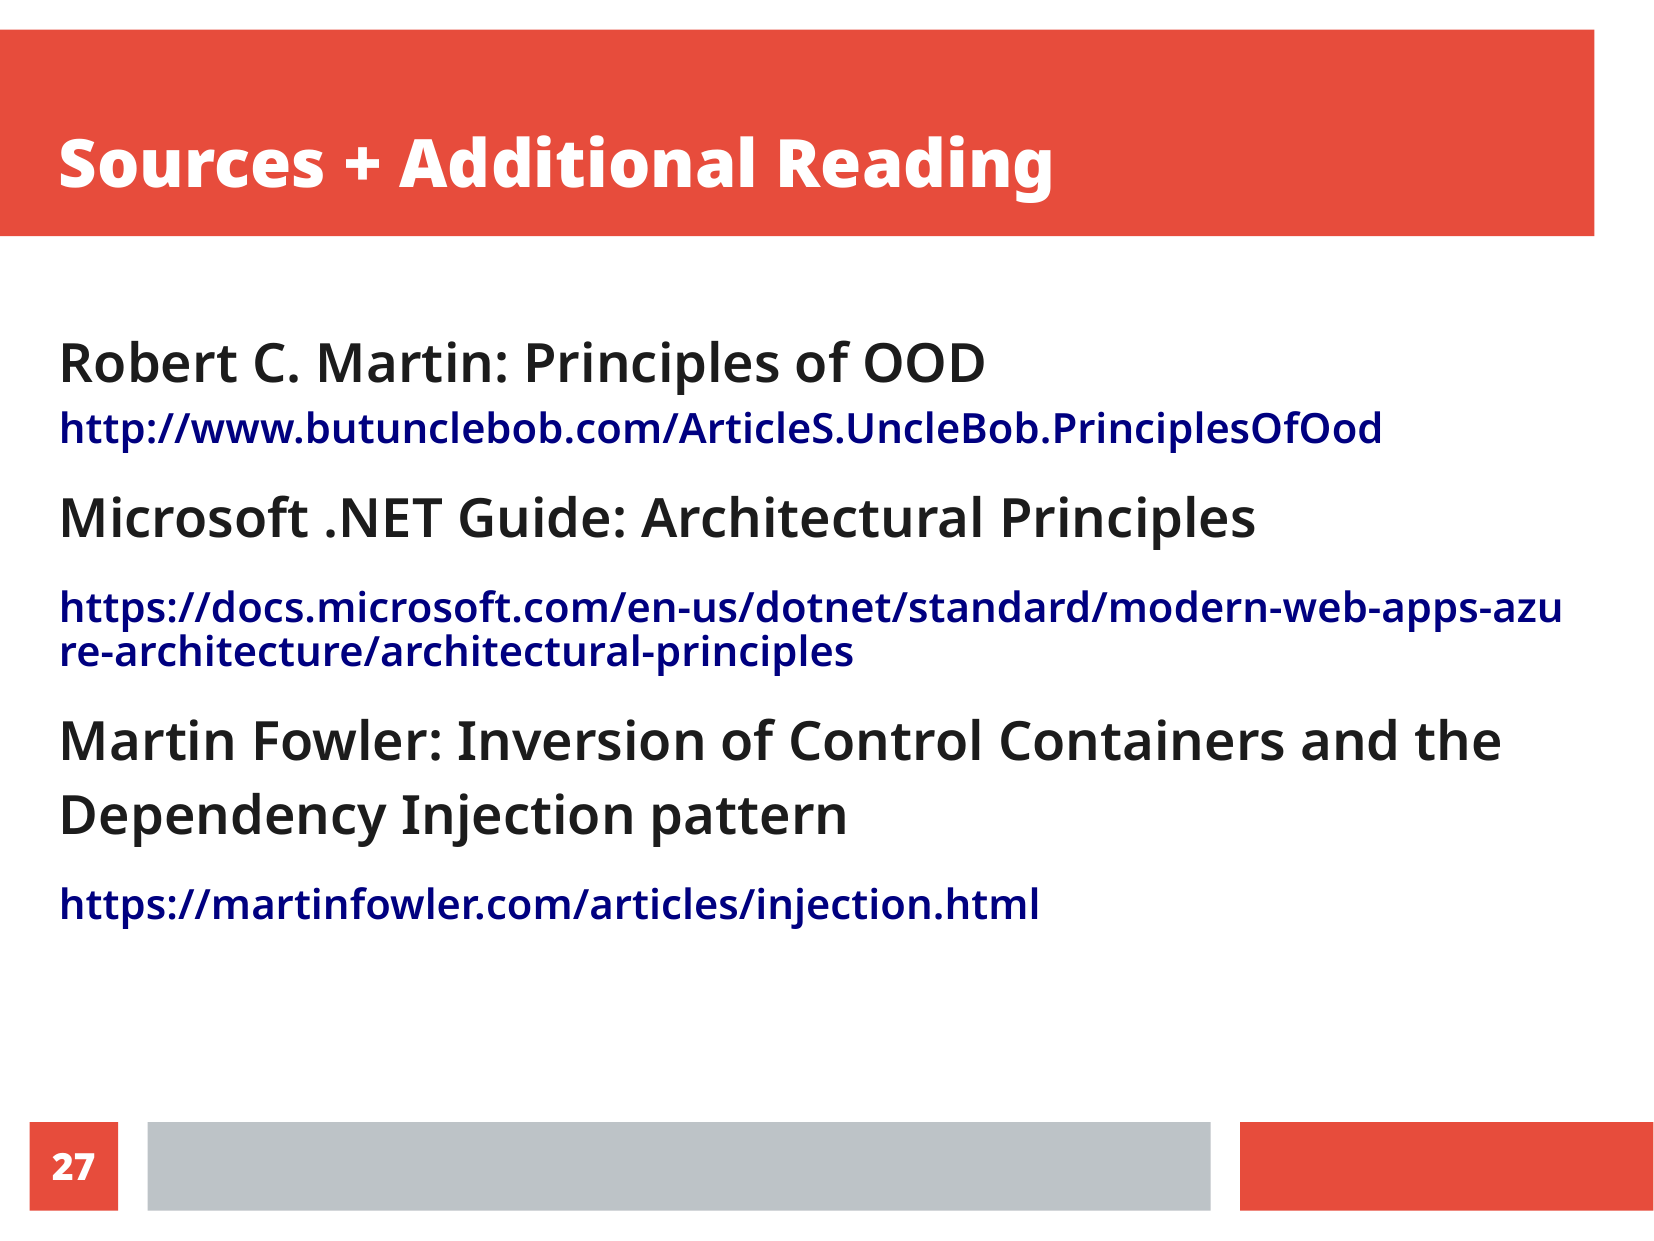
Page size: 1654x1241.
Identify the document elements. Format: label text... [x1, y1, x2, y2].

title Sources + Additional Reading [59, 59, 1595, 207]
list Robert C. Martin: Principles of OOD http://www.butunclebob.com/ArticleS.UncleBob.PrinciplesOfOod Microsoft .NET Guide: Architectural Principles https://docs.microsoft.com/en-us/dotnet/standard/modern-web-apps-azure-architecture/architectural-principles Martin Fowler: Inversion of Control Containers and the Dependency Injection pattern https://martinfowler.com/articles/injection.html [59, 324, 1565, 1093]
